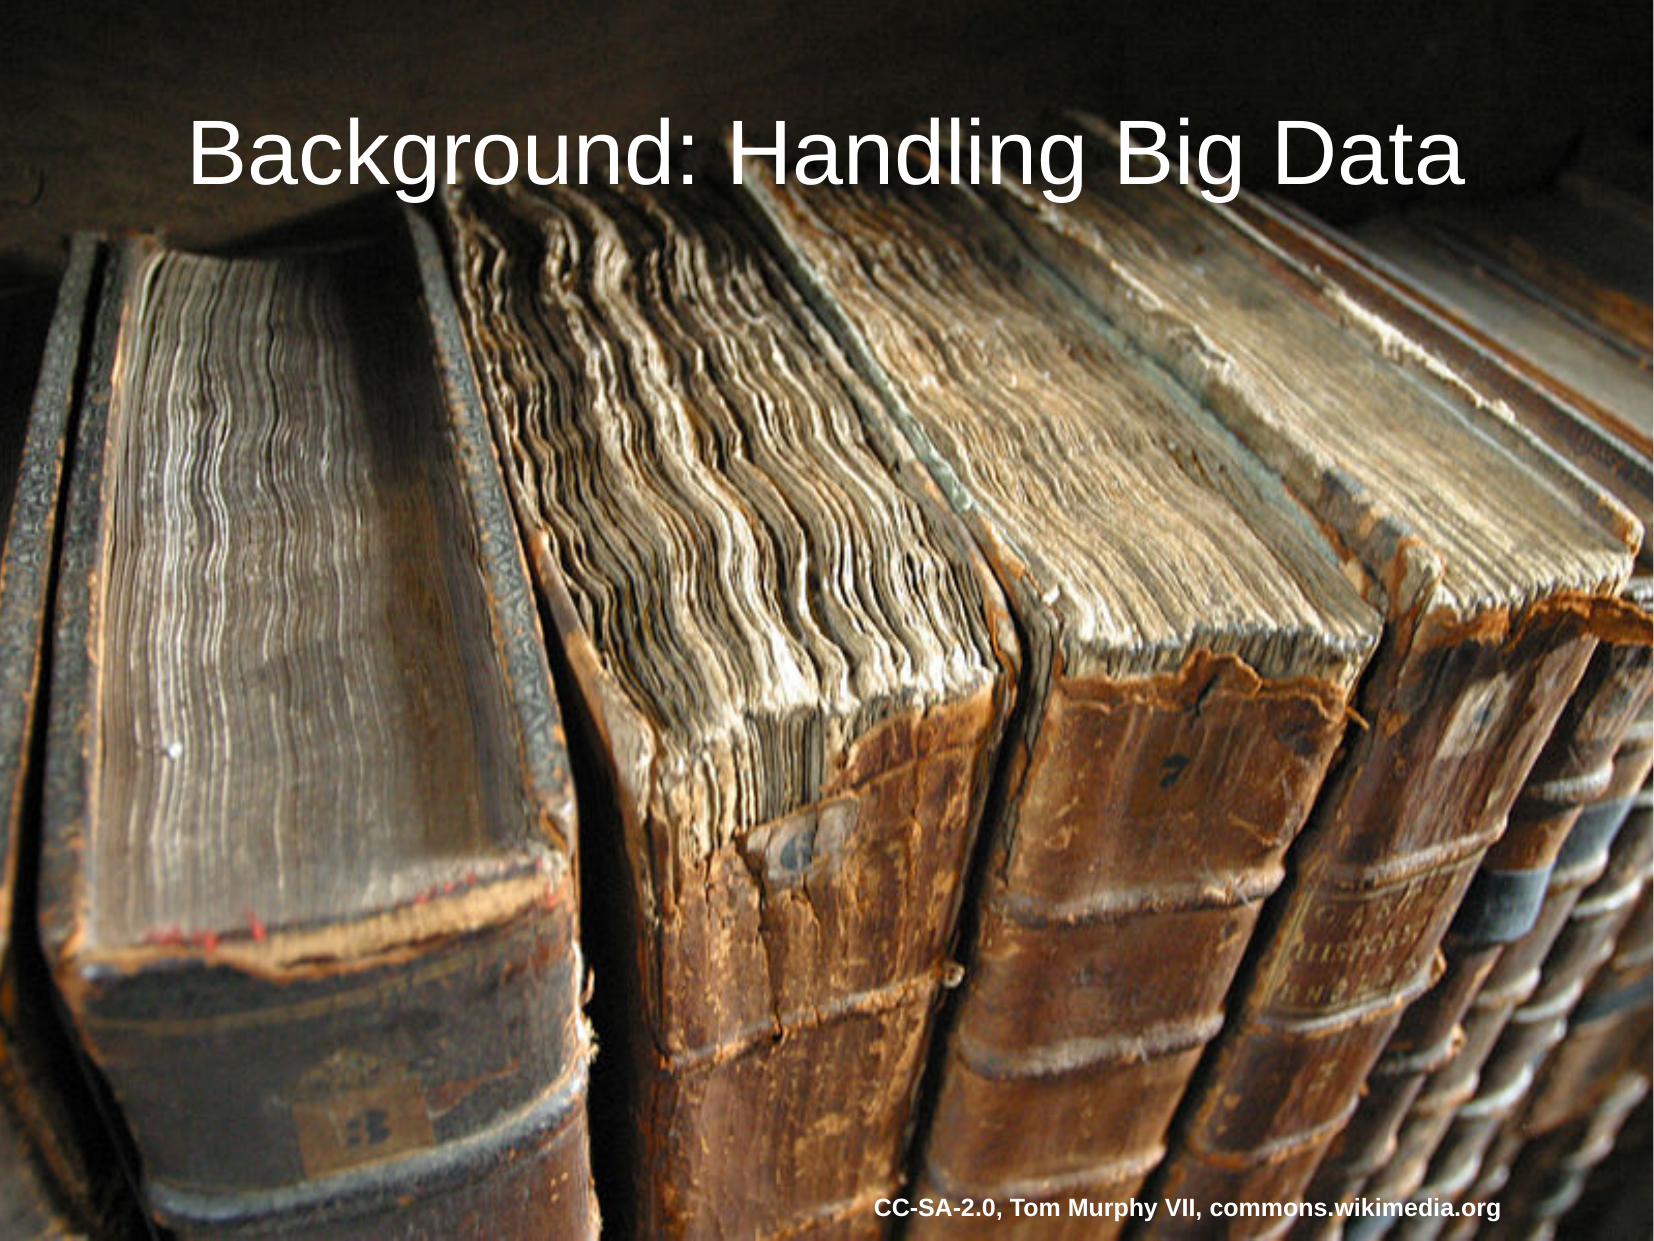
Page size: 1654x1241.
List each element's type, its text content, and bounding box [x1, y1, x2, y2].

picture [0, 0, 1654, 1241]
text_box CC-SA-2.0, Tom Murphy VII, commons.wikimedia.org [856, 1194, 1653, 1241]
list [82, 290, 1571, 1109]
title Background: Handling Big Data [82, 49, 1571, 257]
